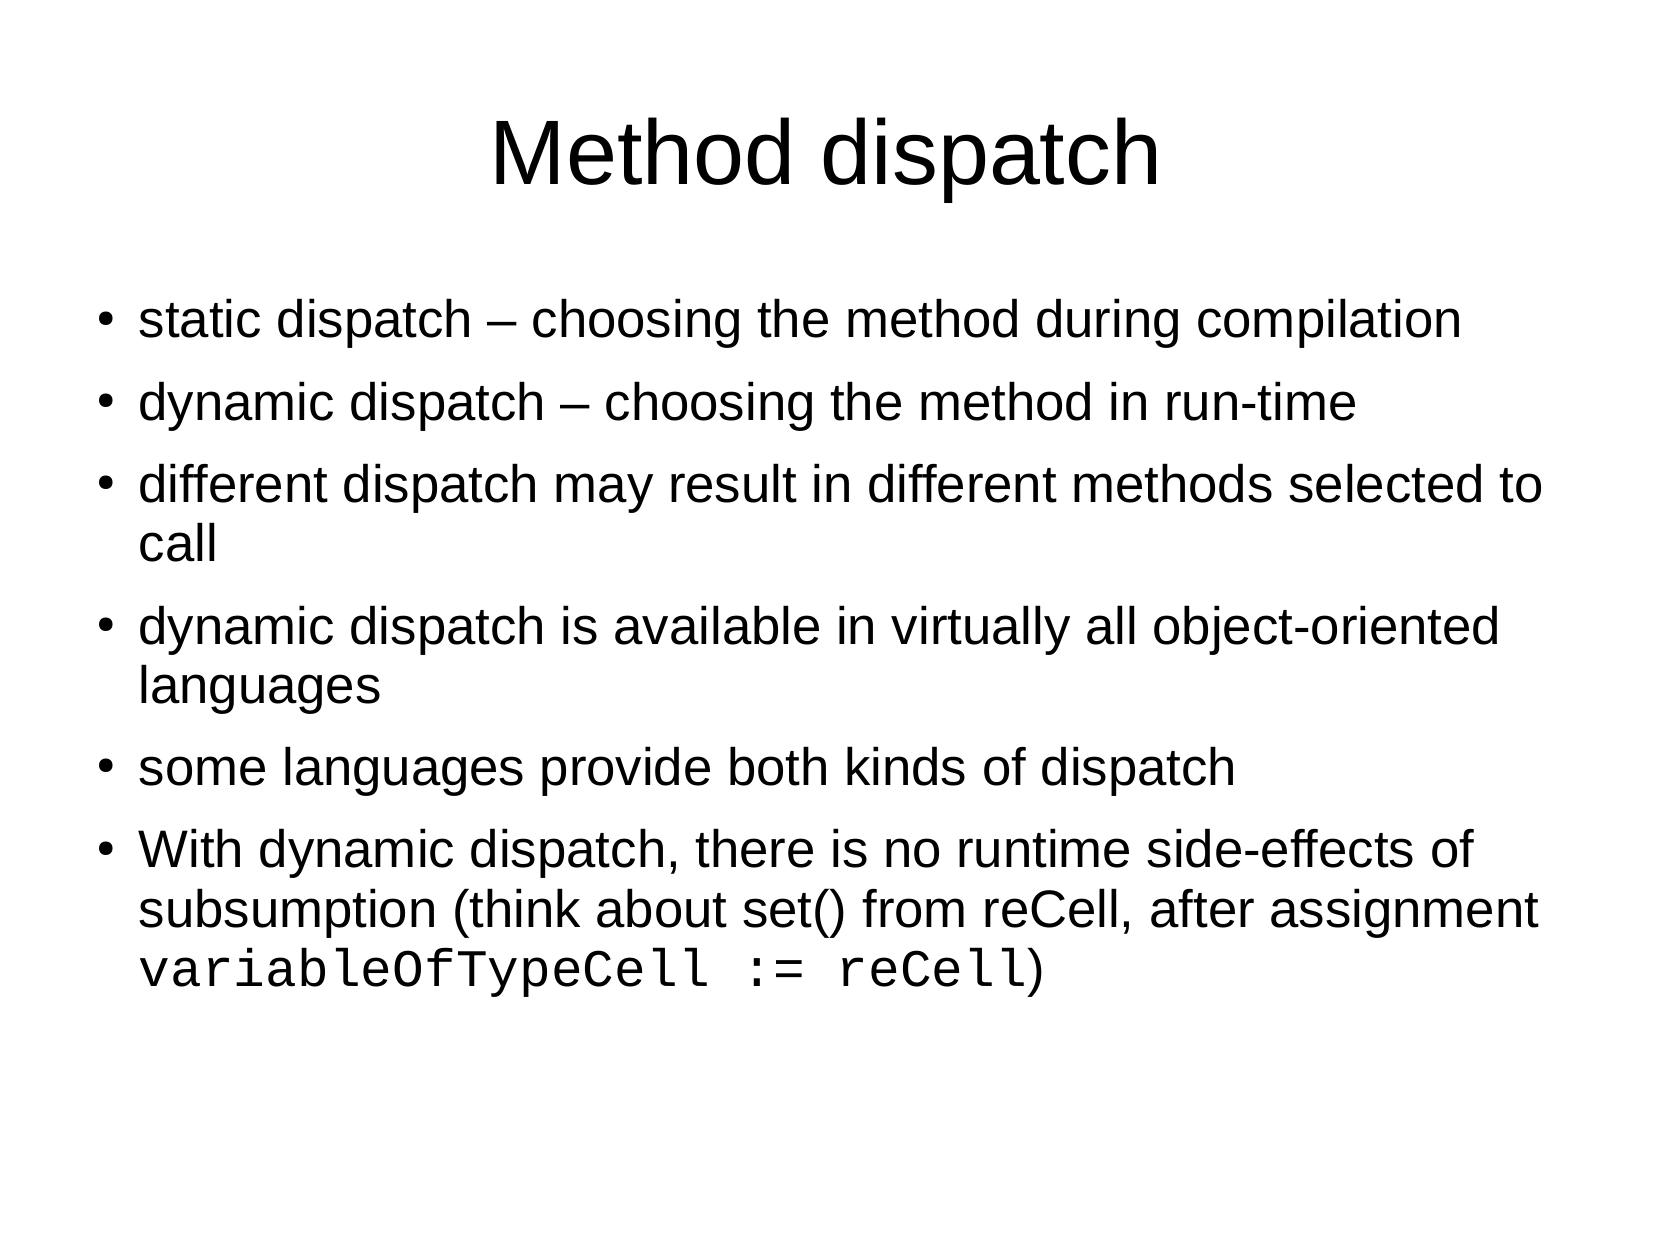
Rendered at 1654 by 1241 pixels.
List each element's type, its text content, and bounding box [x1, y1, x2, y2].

title Method dispatch [82, 49, 1571, 257]
list static dispatch – choosing the method during compilation dynamic dispatch – choosing the method in run-time different dispatch may result in different methods selected to call dynamic dispatch is available in virtually all object-oriented languages some languages provide both kinds of dispatch With dynamic dispatch, there is no runtime side-effects of subsumption (think about set() from reCell, after assignment variableOfTypeCell := reCell) [82, 290, 1571, 1010]
